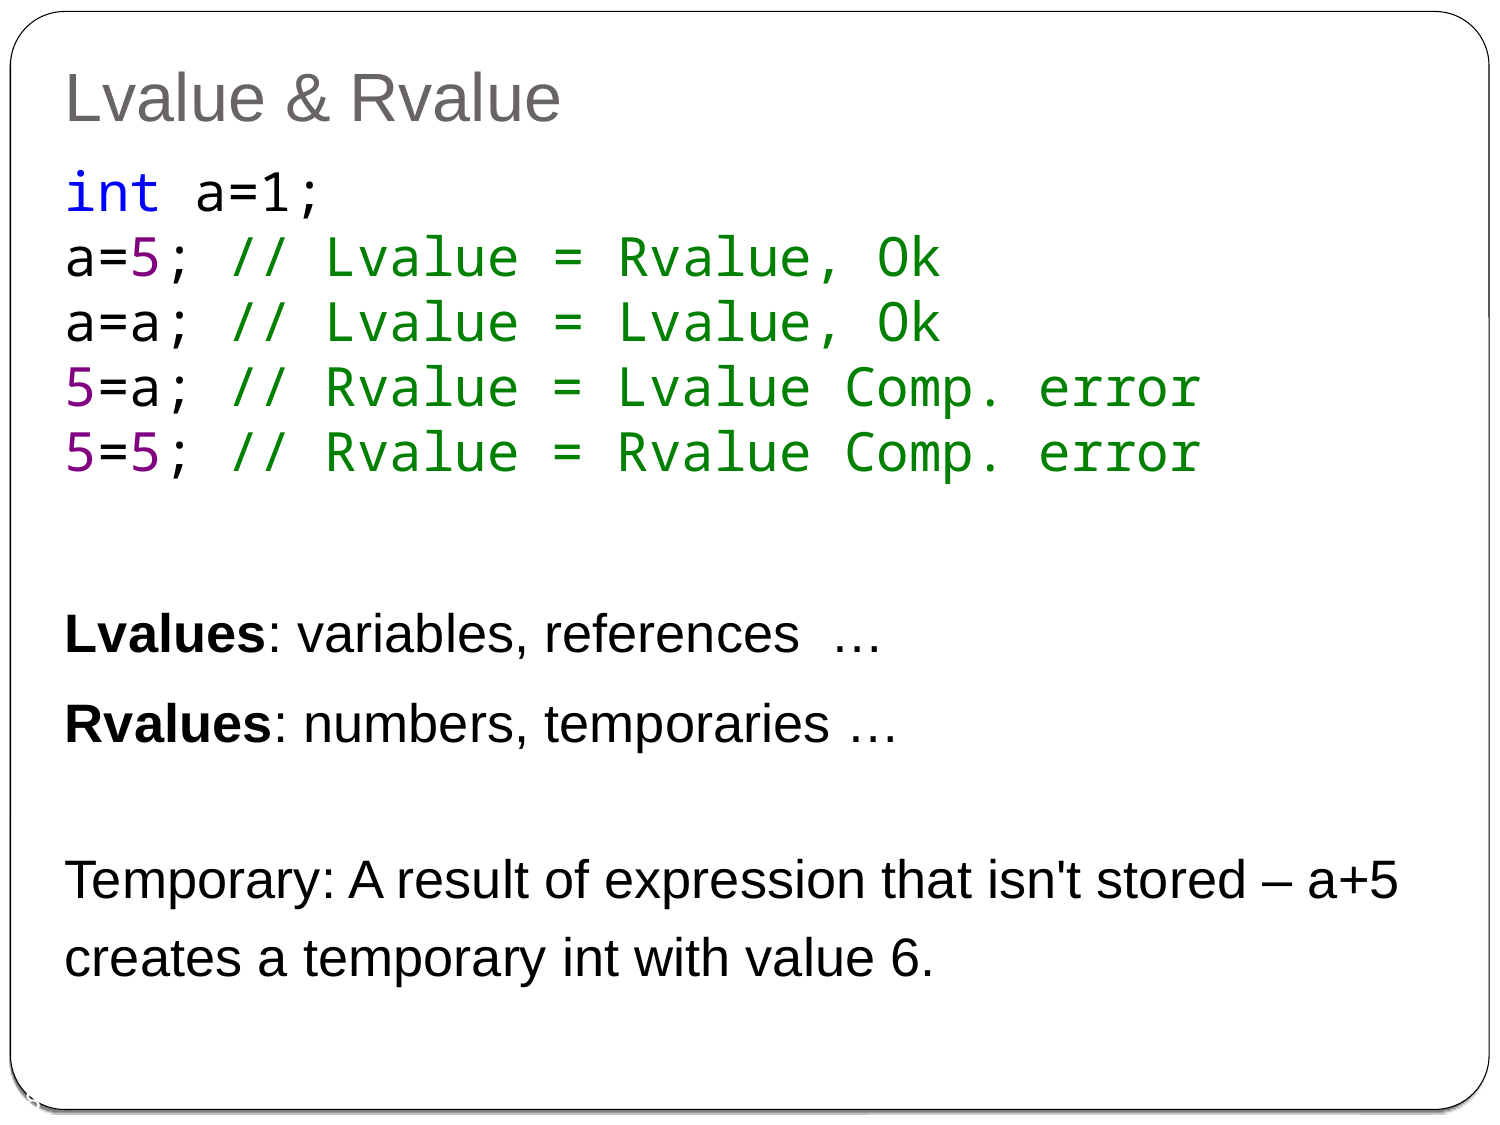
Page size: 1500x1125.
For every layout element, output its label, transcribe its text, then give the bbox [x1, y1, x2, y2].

list int a=1; a=5; // Lvalue = Rvalue, Ok a=a; // Lvalue = Lvalue, Ok 5=a; // Rvalue = Lvalue Comp. error 5=5; // Rvalue = Rvalue Comp. error Lvalues: variables, references … Rvalues: numbers, temporaries … Temporary: A result of expression that isn't stored – a+5 creates a temporary int with value 6. [50, 149, 1450, 1088]
slide_number <number> [0, 1074, 50, 1125]
title Lvalue & Rvalue [50, 45, 1450, 149]
